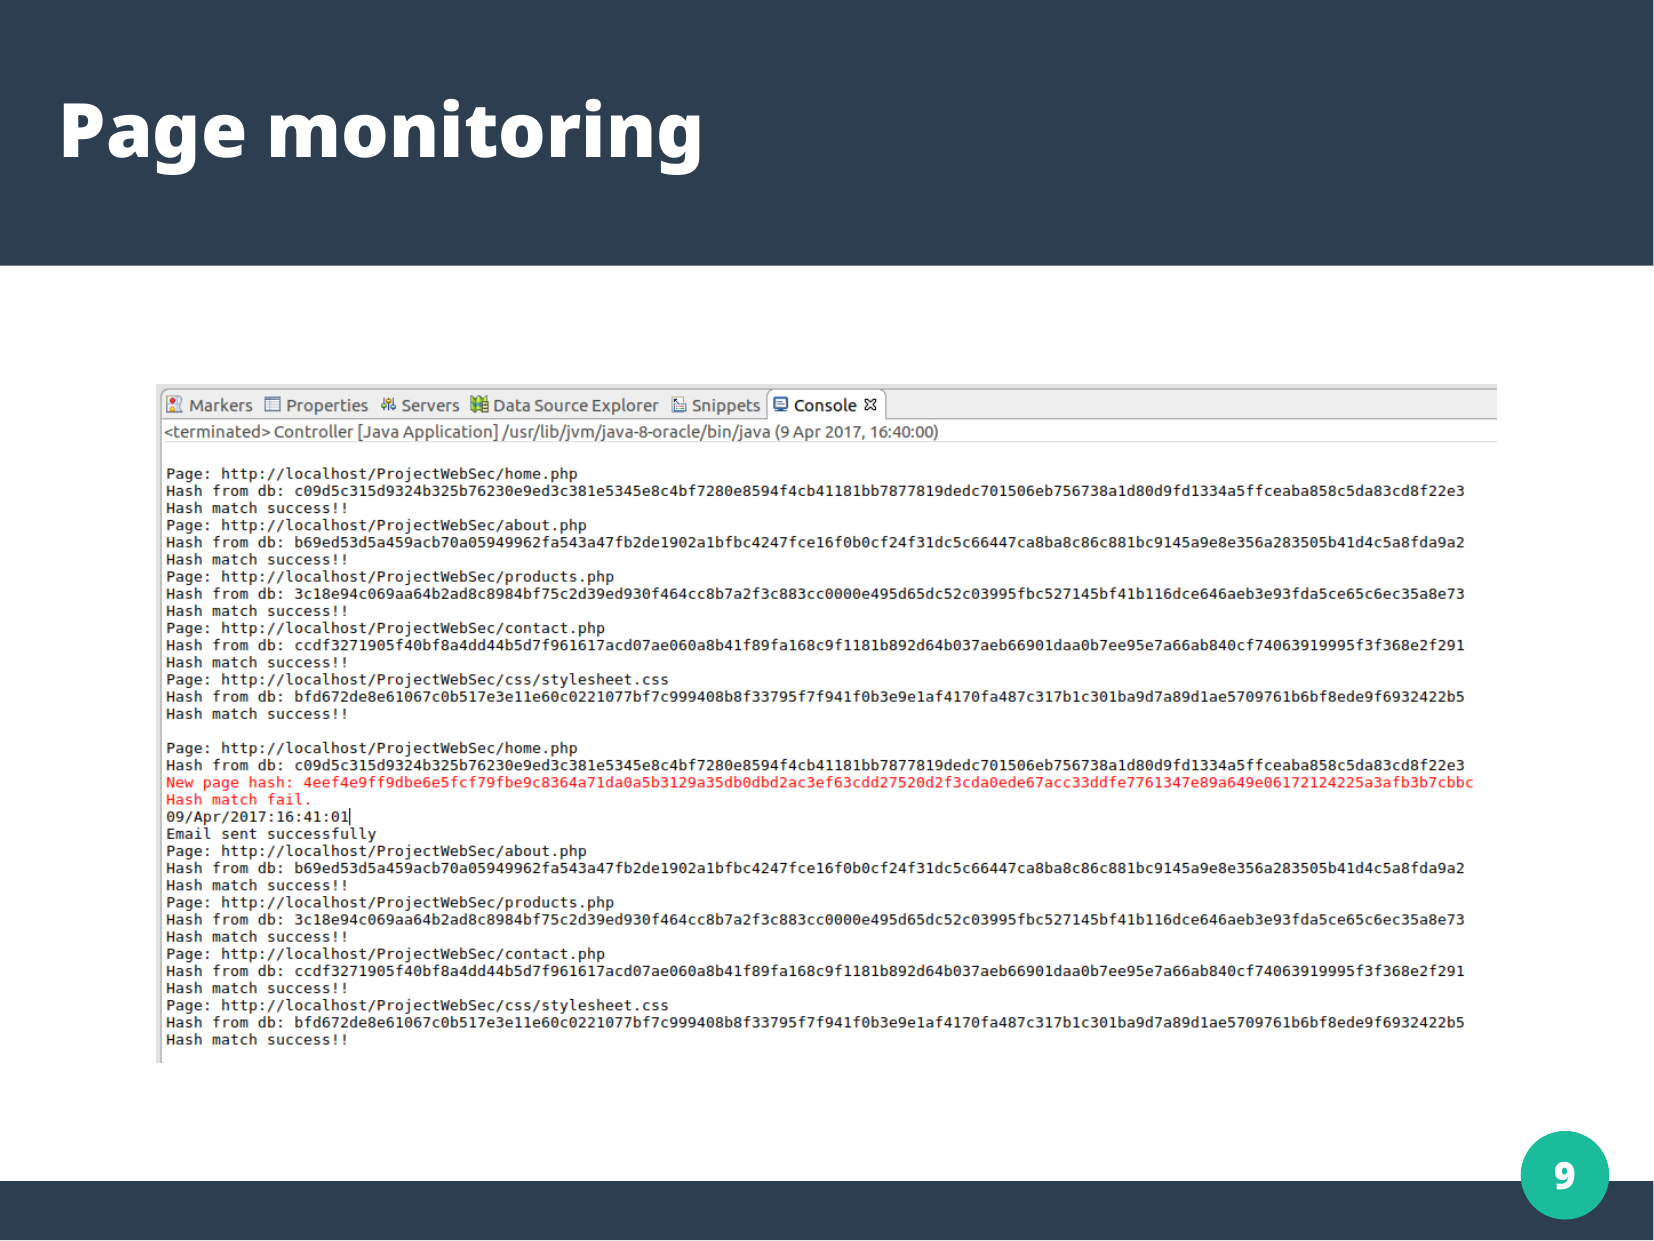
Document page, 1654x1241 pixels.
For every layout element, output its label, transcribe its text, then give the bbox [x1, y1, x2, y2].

title Page monitoring [59, 49, 1595, 207]
picture [156, 384, 1497, 1063]
